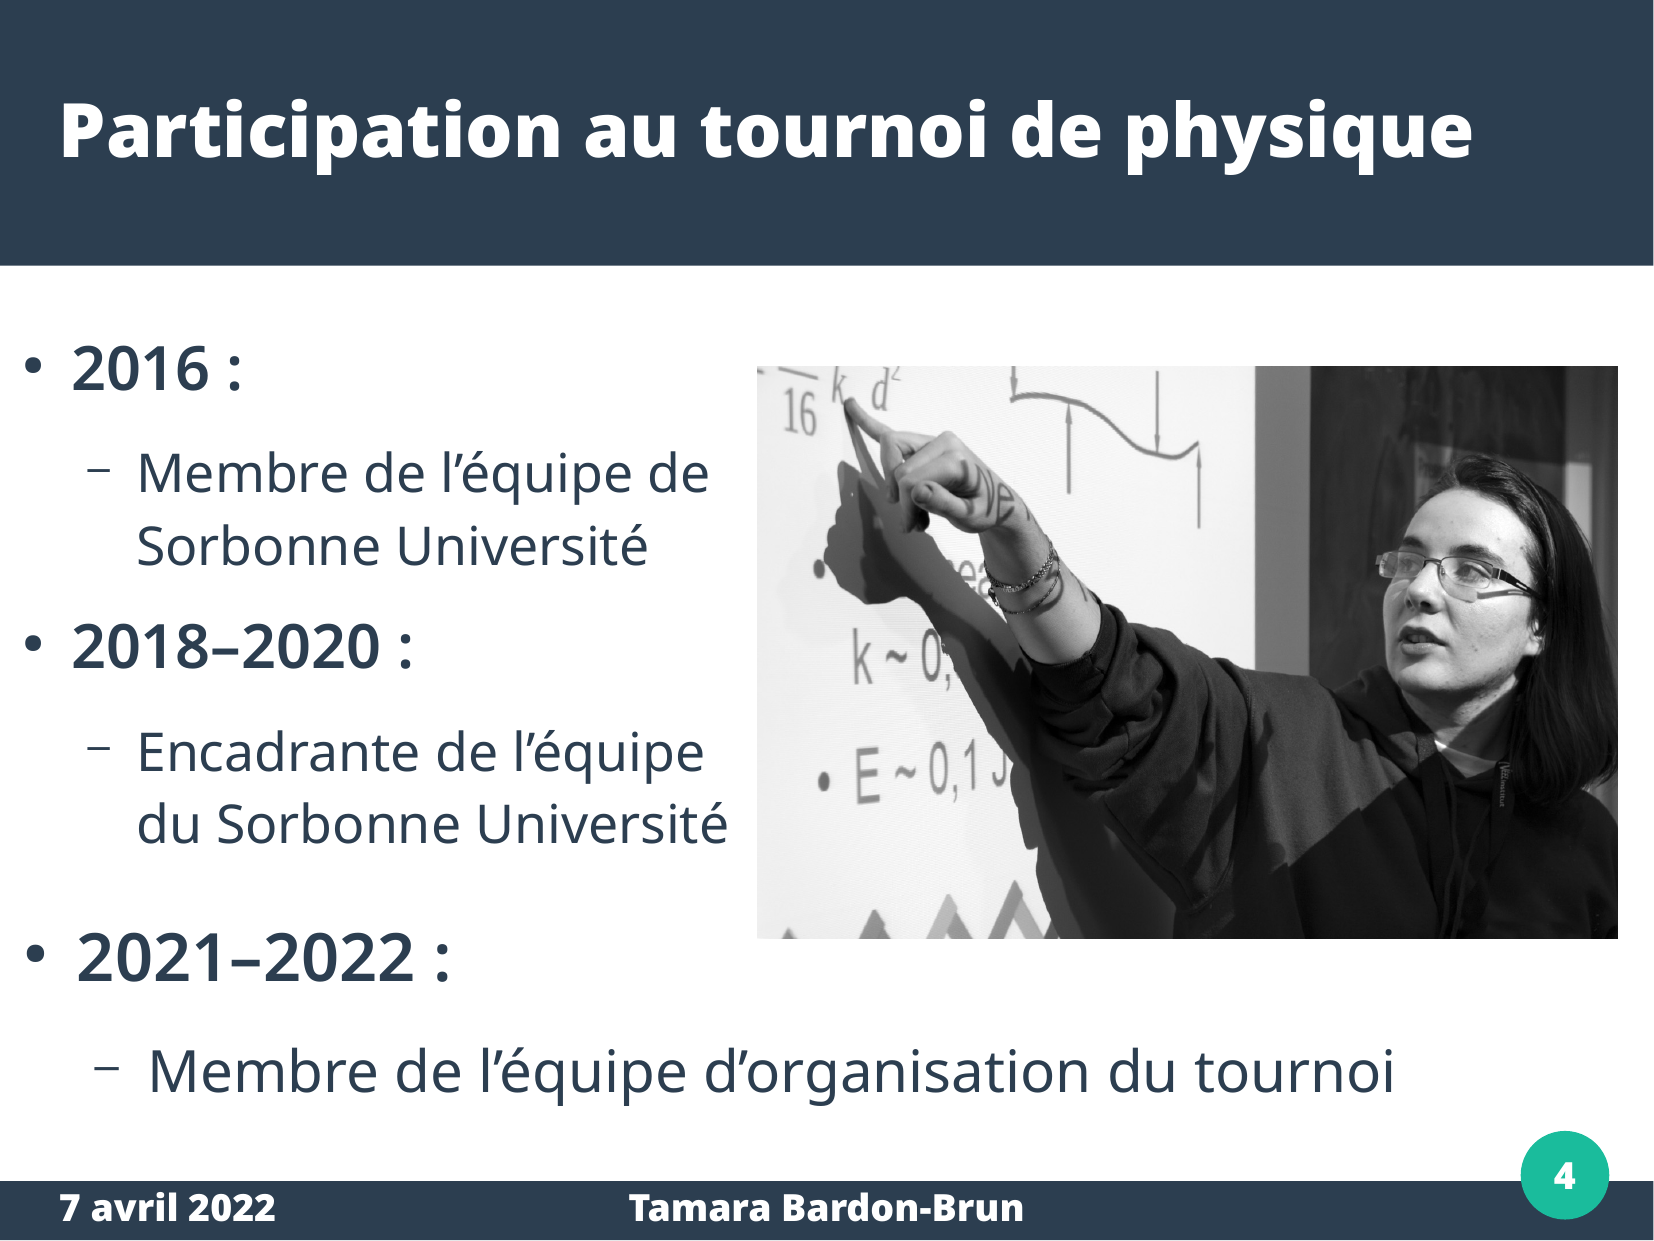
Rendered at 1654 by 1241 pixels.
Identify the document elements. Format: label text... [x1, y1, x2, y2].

list 2016 : Membre de l’équipe de Sorbonne Université 2018–2020 : Encadrante de l’équipe du Sorbonne Université [5, 324, 733, 886]
picture [757, 366, 1618, 939]
title Participation au tournoi de physique [59, 49, 1595, 207]
list 2021–2022 : Membre de l’équipe d’organisation du tournoi [5, 910, 1506, 1158]
